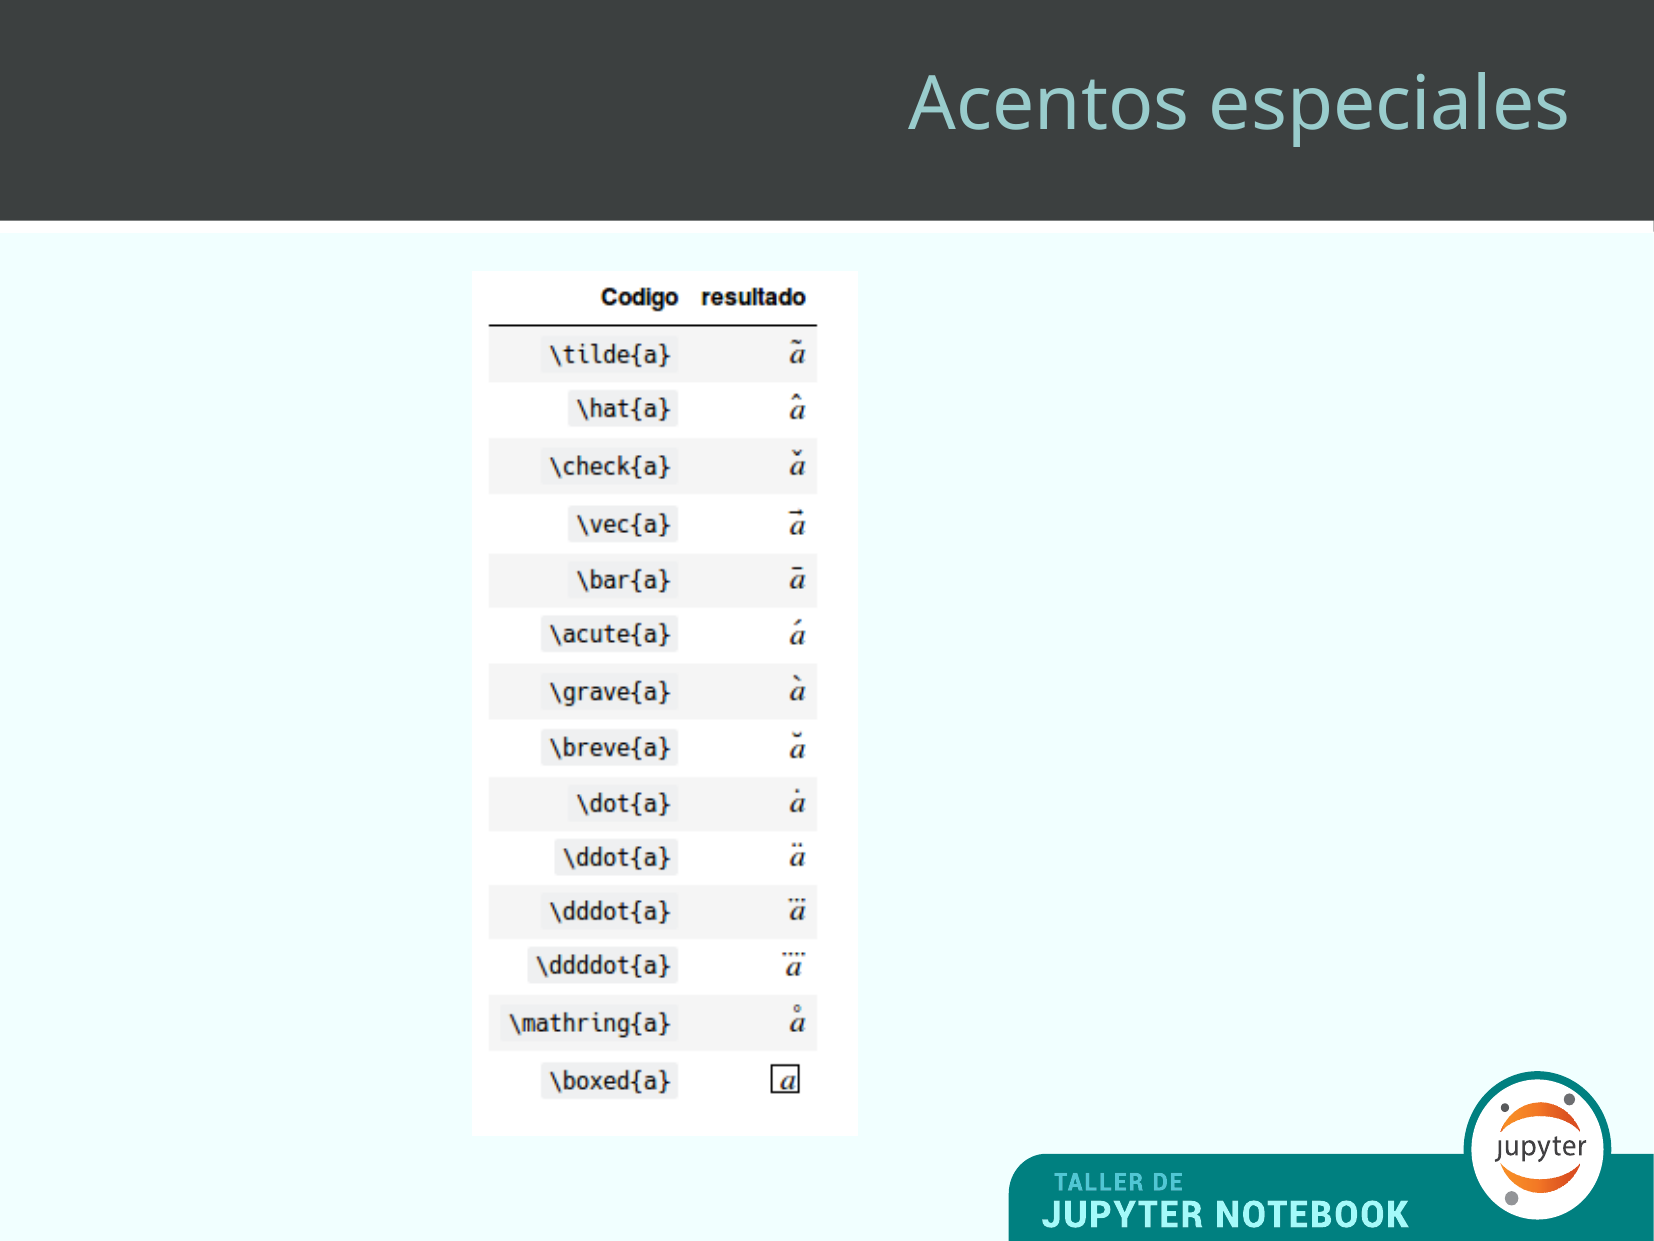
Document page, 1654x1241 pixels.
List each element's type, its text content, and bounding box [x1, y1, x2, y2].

title Acentos especiales [82, 49, 1571, 257]
picture [472, 271, 858, 1136]
